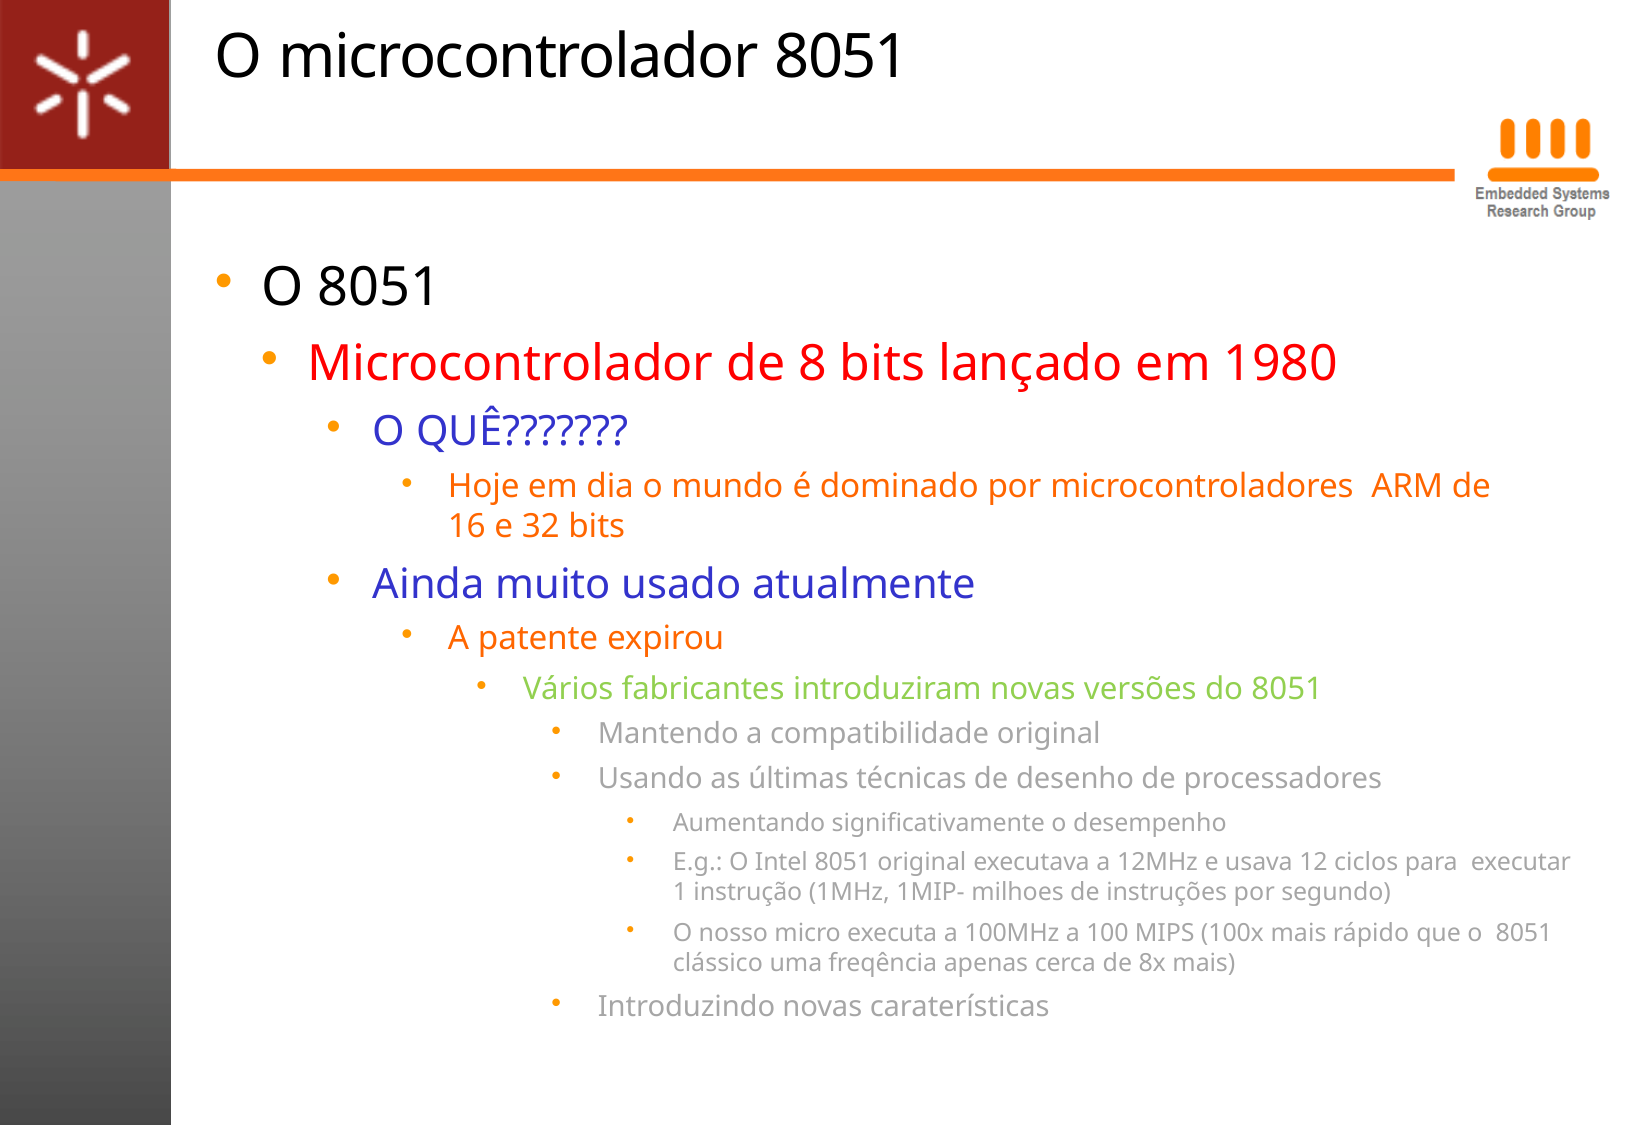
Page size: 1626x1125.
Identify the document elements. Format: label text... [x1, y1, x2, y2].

picture [1475, 118, 1610, 220]
title O microcontrolador 8051 [212, 16, 1241, 233]
picture [0, 0, 171, 169]
text_box O 8051 Microcontrolador de 8 bits lançado em 1980 O QUÊ??????? Hoje em dia o mundo é dominado por microcontroladores ARM de 16 e 32 bits Ainda muito usado atualmente A patente expirou Vários fabricantes introduziram novas versões do 8051 Mantendo a compatibilidade original Usando as últimas técnicas de desenho de processadores Aumentando significativamente o desempenho E.g.: O Intel 8051 original executava a 12MHz e usava 12 ciclos para executar 1 instrução (1MHz, 1MIP- milhoes de instruções por segundo) O nosso micro executa a 100MHz a 100 MIPS (100x mais rápido que o 8051 clássico uma freqência apenas cerca de 8x mais) Introduzindo novas caraterísticas [212, 233, 1590, 1023]
picture [0, 182, 171, 1125]
